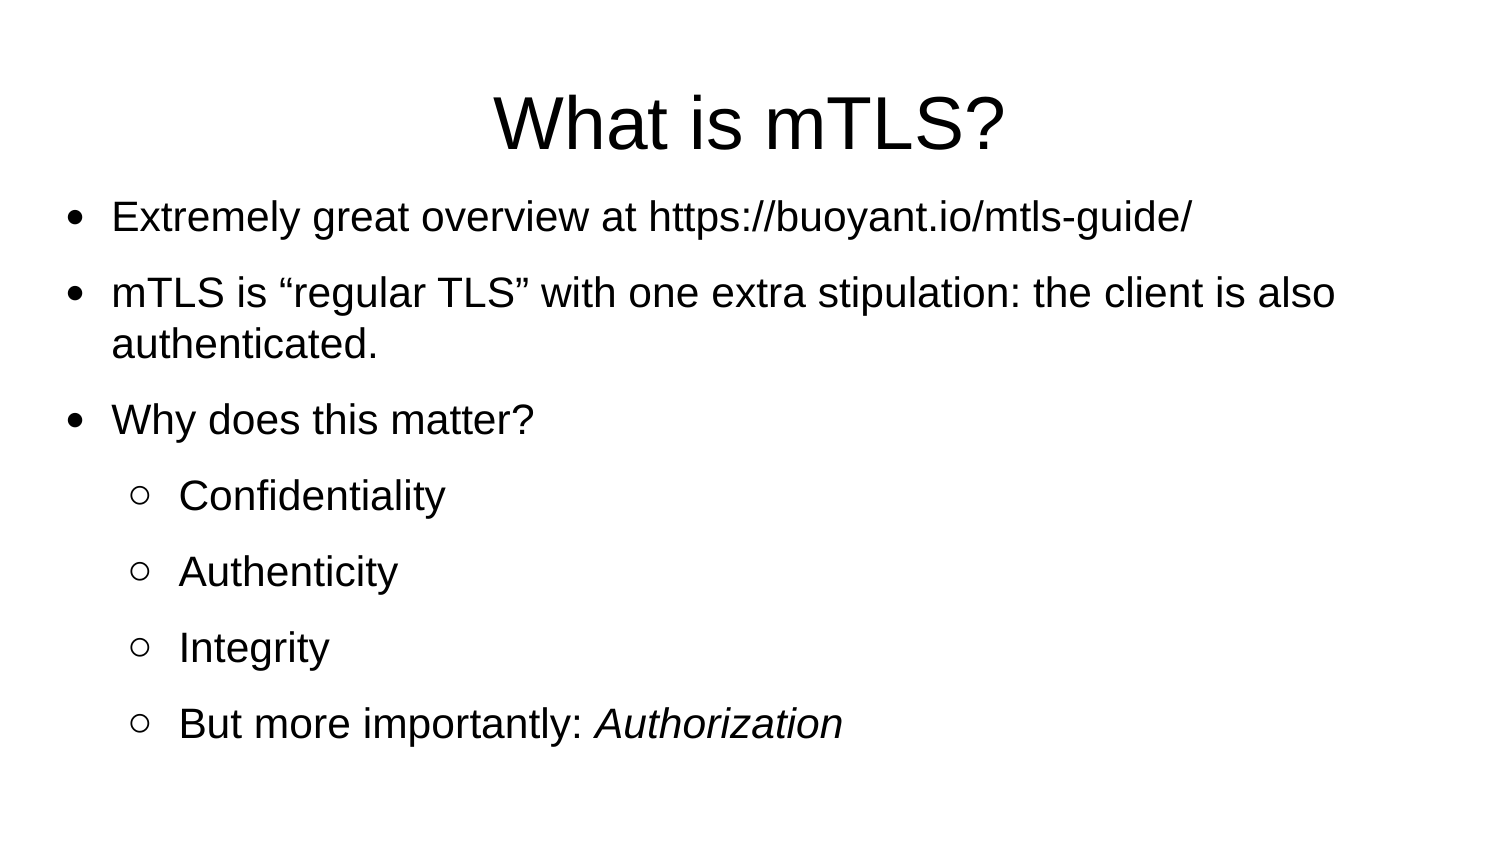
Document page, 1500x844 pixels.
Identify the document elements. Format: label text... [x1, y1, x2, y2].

text_box Extremely great overview at https://buoyant.io/mtls-guide/ mTLS is “regular TLS” with one extra stipulation: the client is also authenticated. Why does this matter? Confidentiality Authenticity Integrity But more importantly: Authorization [51, 189, 1449, 750]
text_box What is mTLS? [51, 72, 1449, 167]
